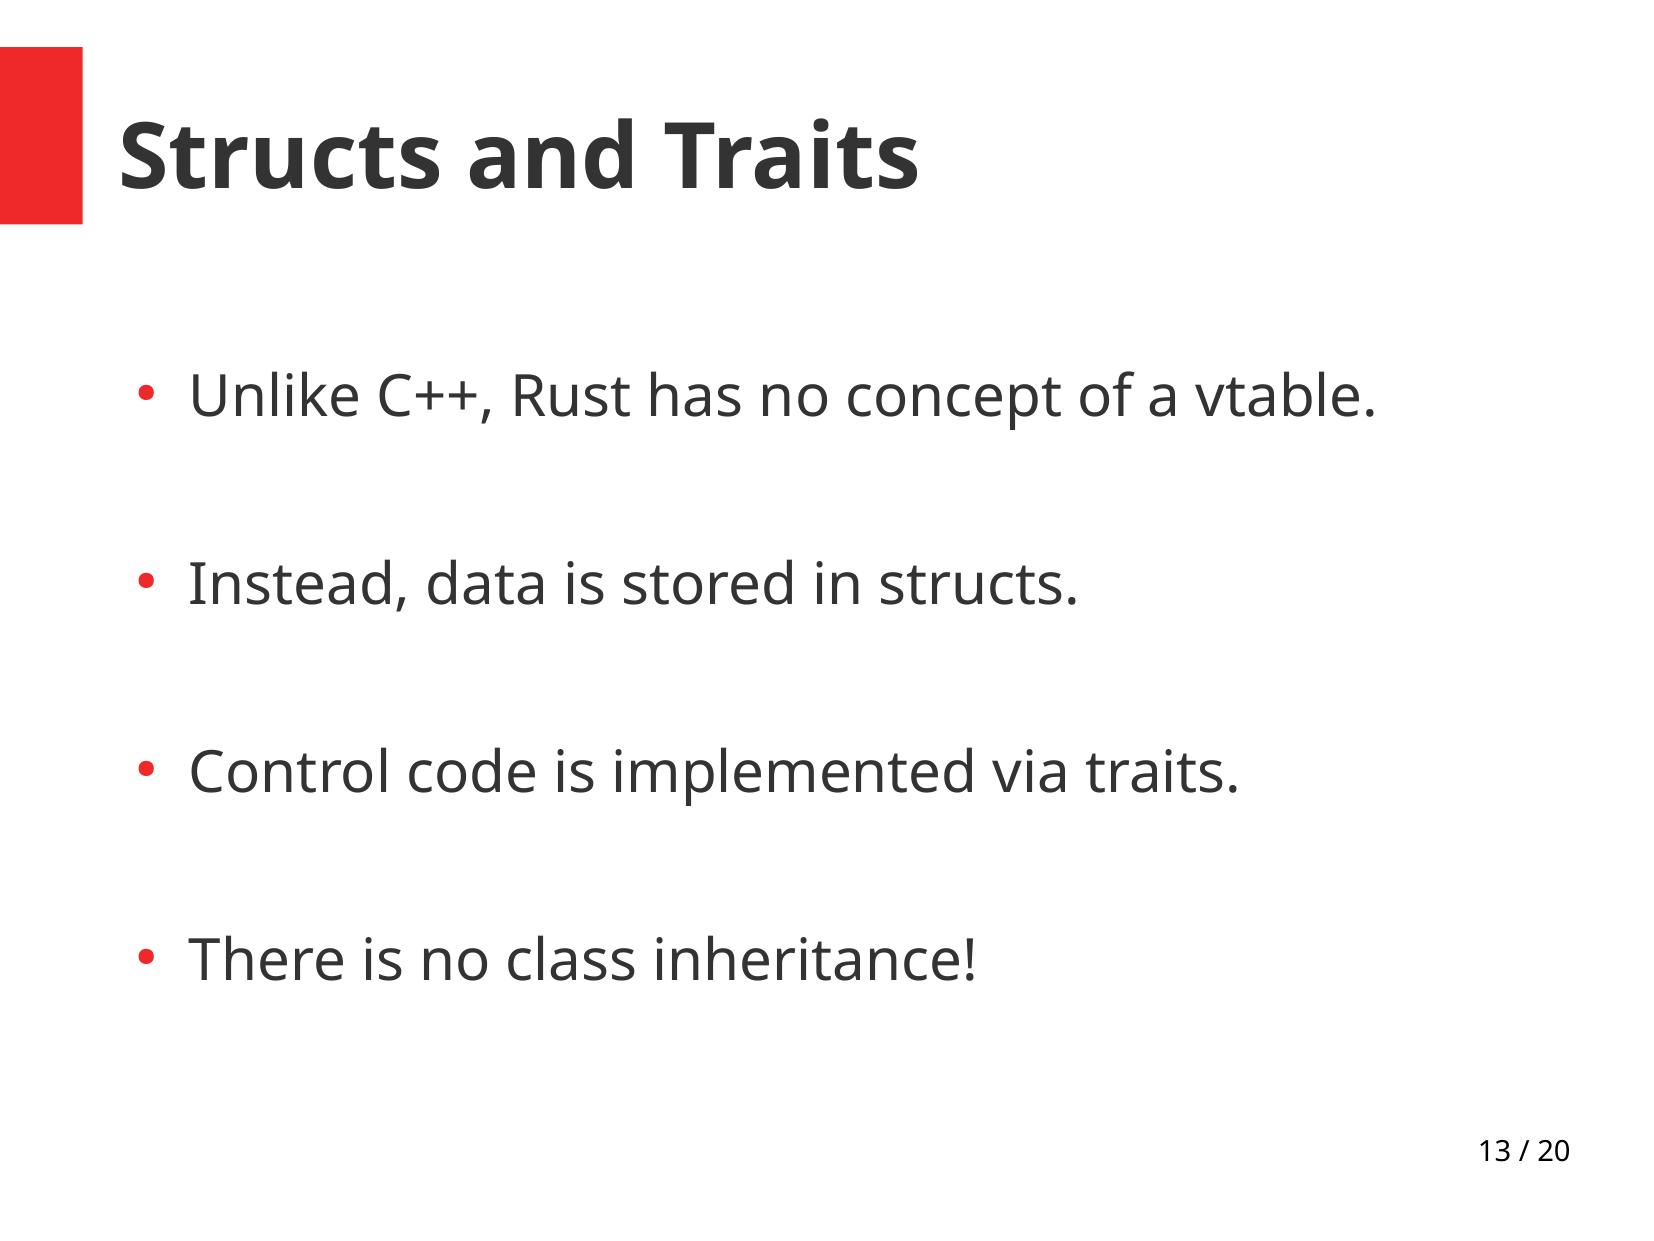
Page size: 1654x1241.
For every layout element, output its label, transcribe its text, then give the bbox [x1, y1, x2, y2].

title Structs and Traits [118, 49, 1571, 257]
list Unlike C++, Rust has no concept of a vtable. Instead, data is stored in structs. Control code is implemented via traits. There is no class inheritance! [118, 354, 1536, 1074]
